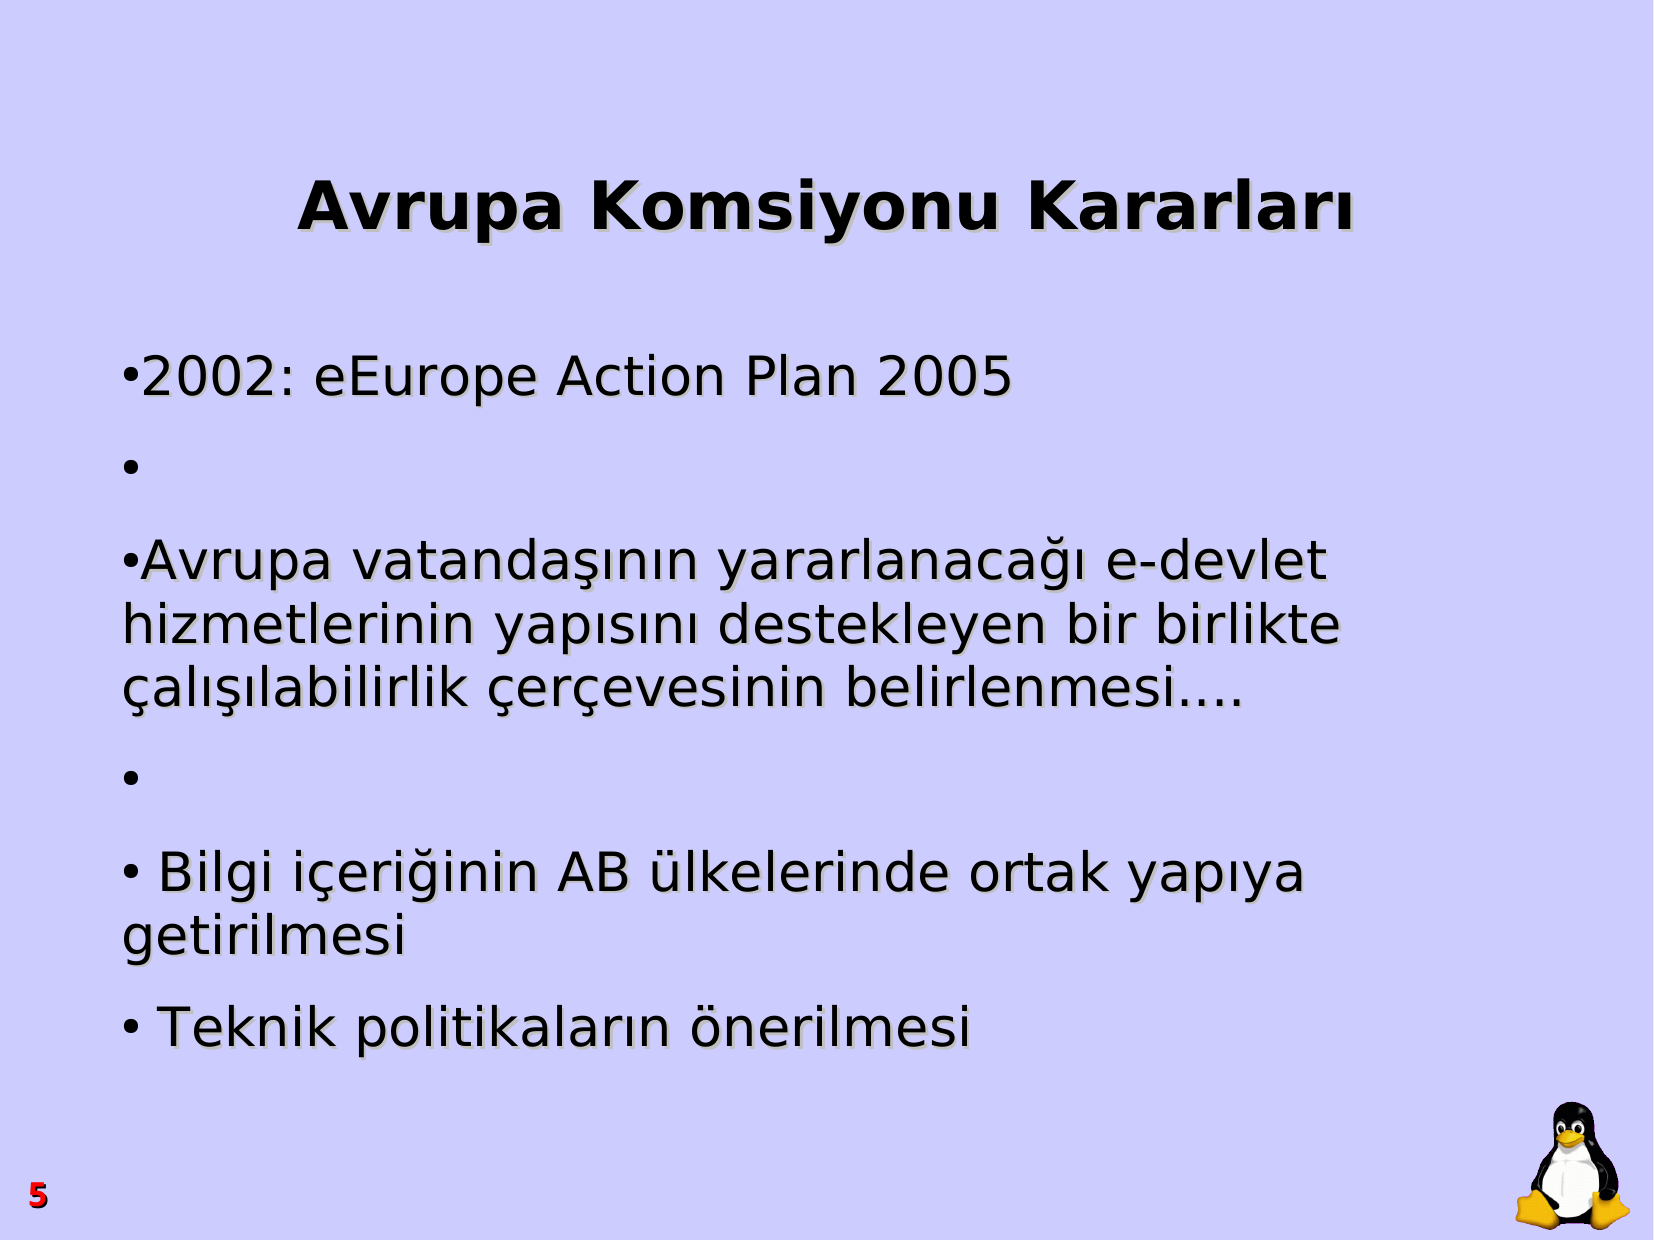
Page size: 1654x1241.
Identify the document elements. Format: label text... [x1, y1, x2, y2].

picture [1504, 1086, 1654, 1241]
title Avrupa Komsiyonu Kararları [121, 102, 1534, 310]
list 2002: eEurope Action Plan 2005 Avrupa vatandaşının yararlanacağı e-devlet hizmetlerinin yapısını destekleyen bir birlikte çalışılabilirlik çerçevesinin belirlenmesi.... Bilgi içeriğinin AB ülkelerinde ortak yapıya getirilmesi Teknik politikaların önerilmesi [121, 344, 1534, 1127]
